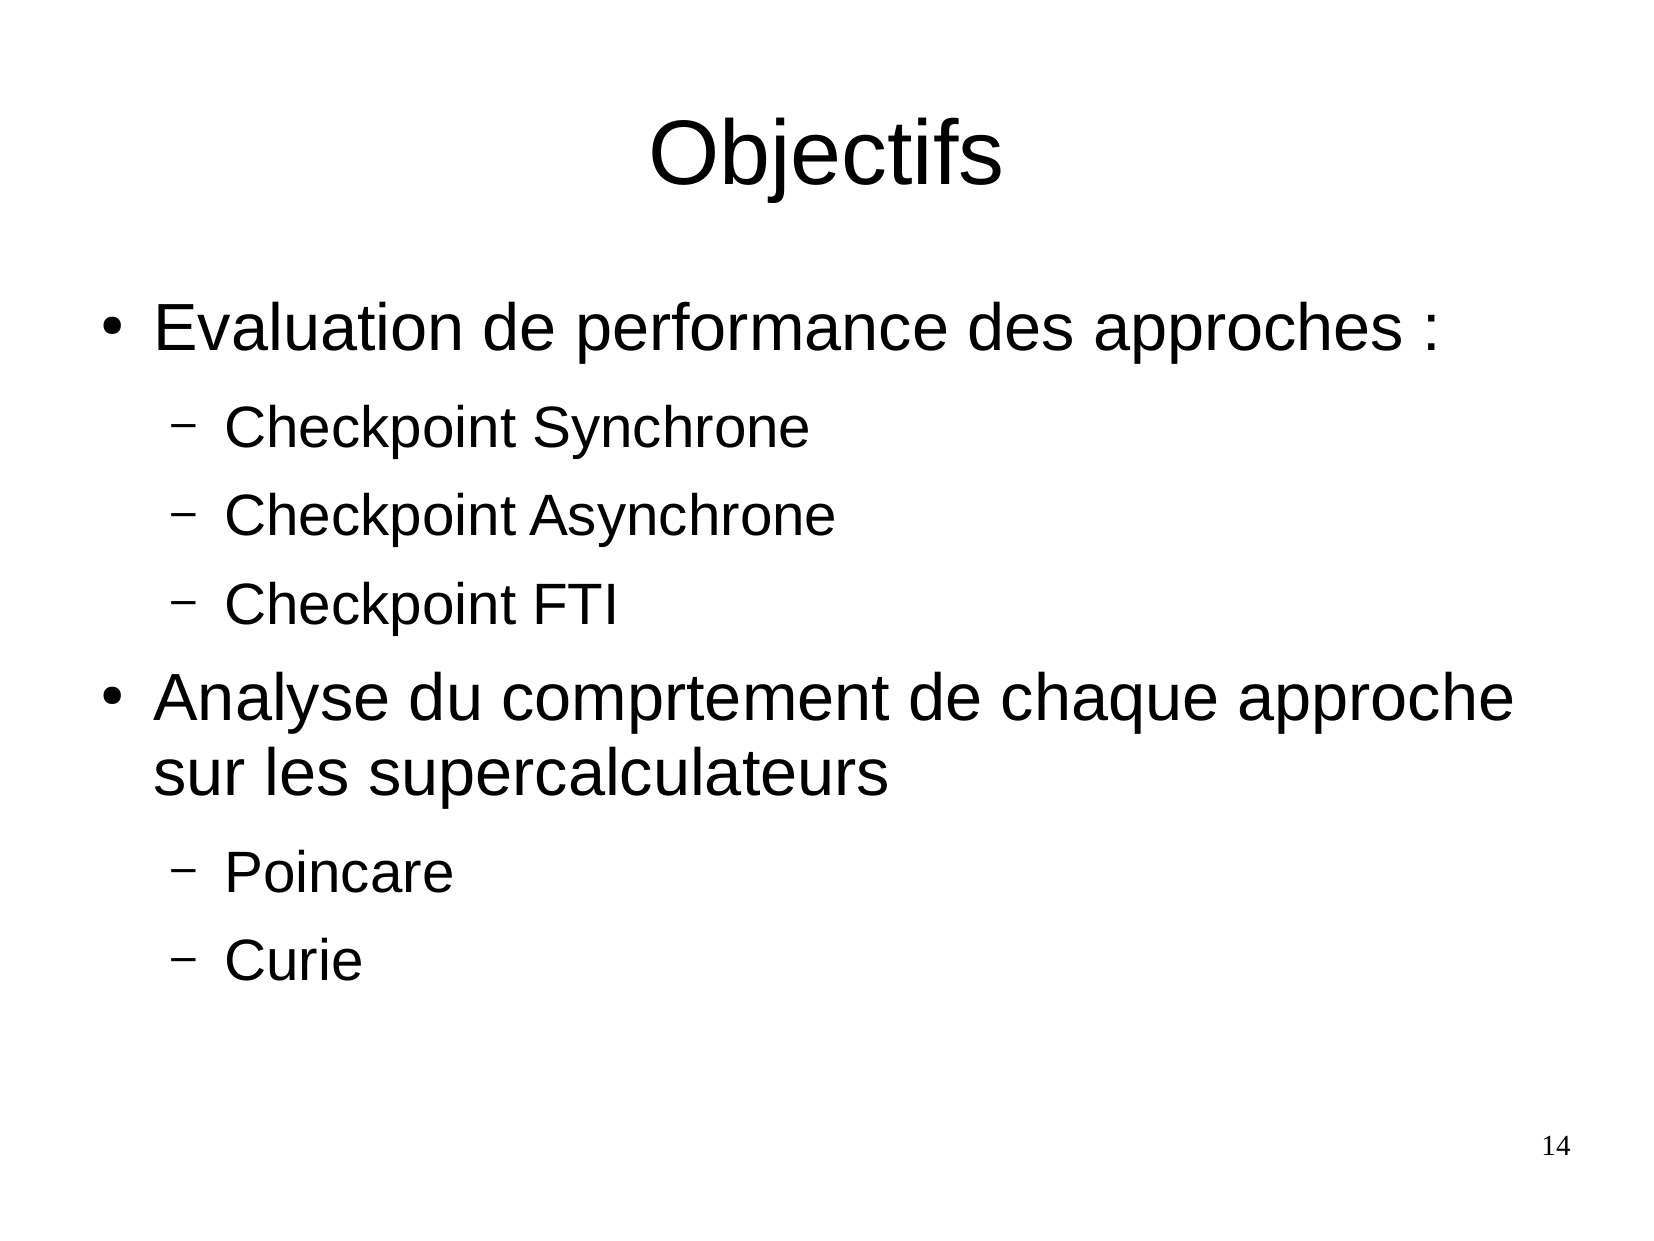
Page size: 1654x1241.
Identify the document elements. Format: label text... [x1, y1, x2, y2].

title Objectifs [82, 49, 1571, 257]
list Evaluation de performance des approches : Checkpoint Synchrone Checkpoint Asynchrone Checkpoint FTI Analyse du comprtement de chaque approche sur les supercalculateurs Poincare Curie [82, 290, 1538, 1010]
